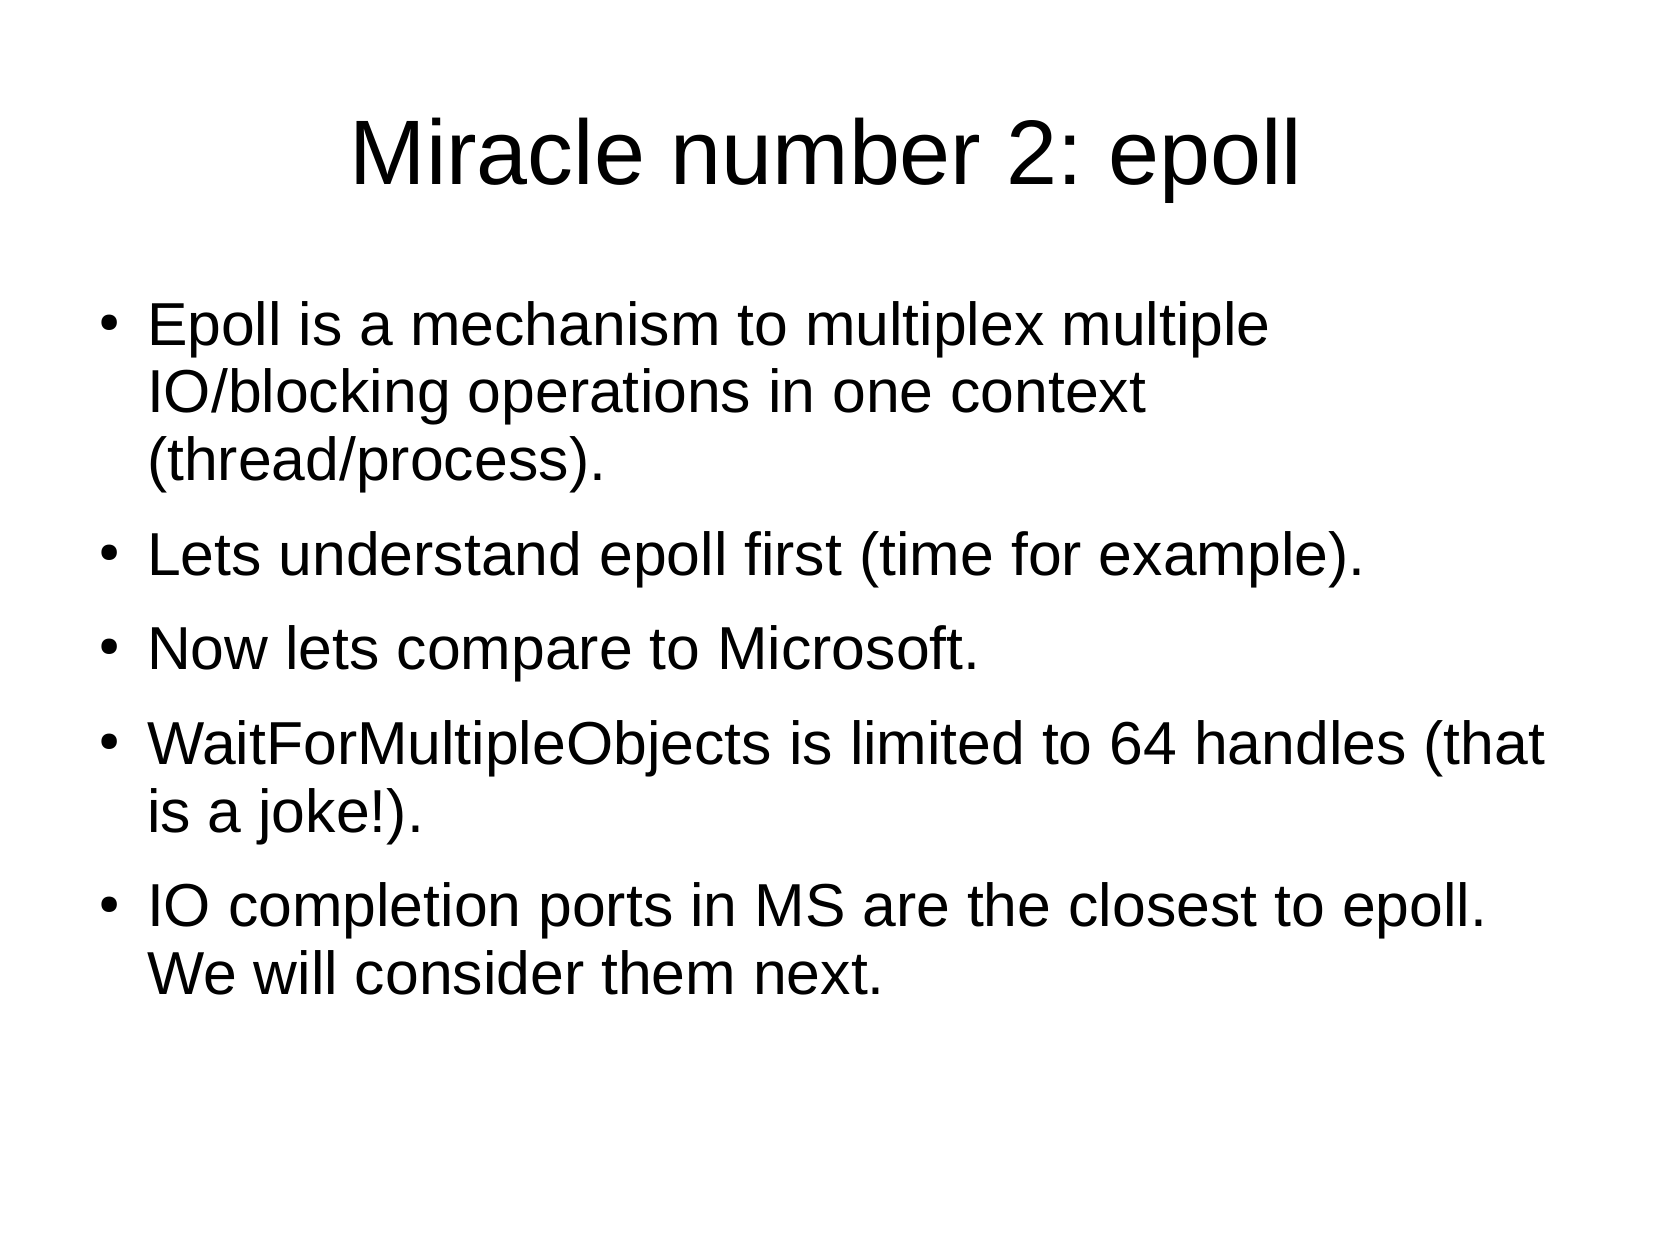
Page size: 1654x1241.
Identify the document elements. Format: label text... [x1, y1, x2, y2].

title Miracle number 2: epoll [82, 49, 1571, 257]
list Epoll is a mechanism to multiplex multiple IO/blocking operations in one context (thread/process). Lets understand epoll first (time for example). Now lets compare to Microsoft. WaitForMultipleObjects is limited to 64 handles (that is a joke!). IO completion ports in MS are the closest to epoll. We will consider them next. [82, 290, 1571, 1010]
